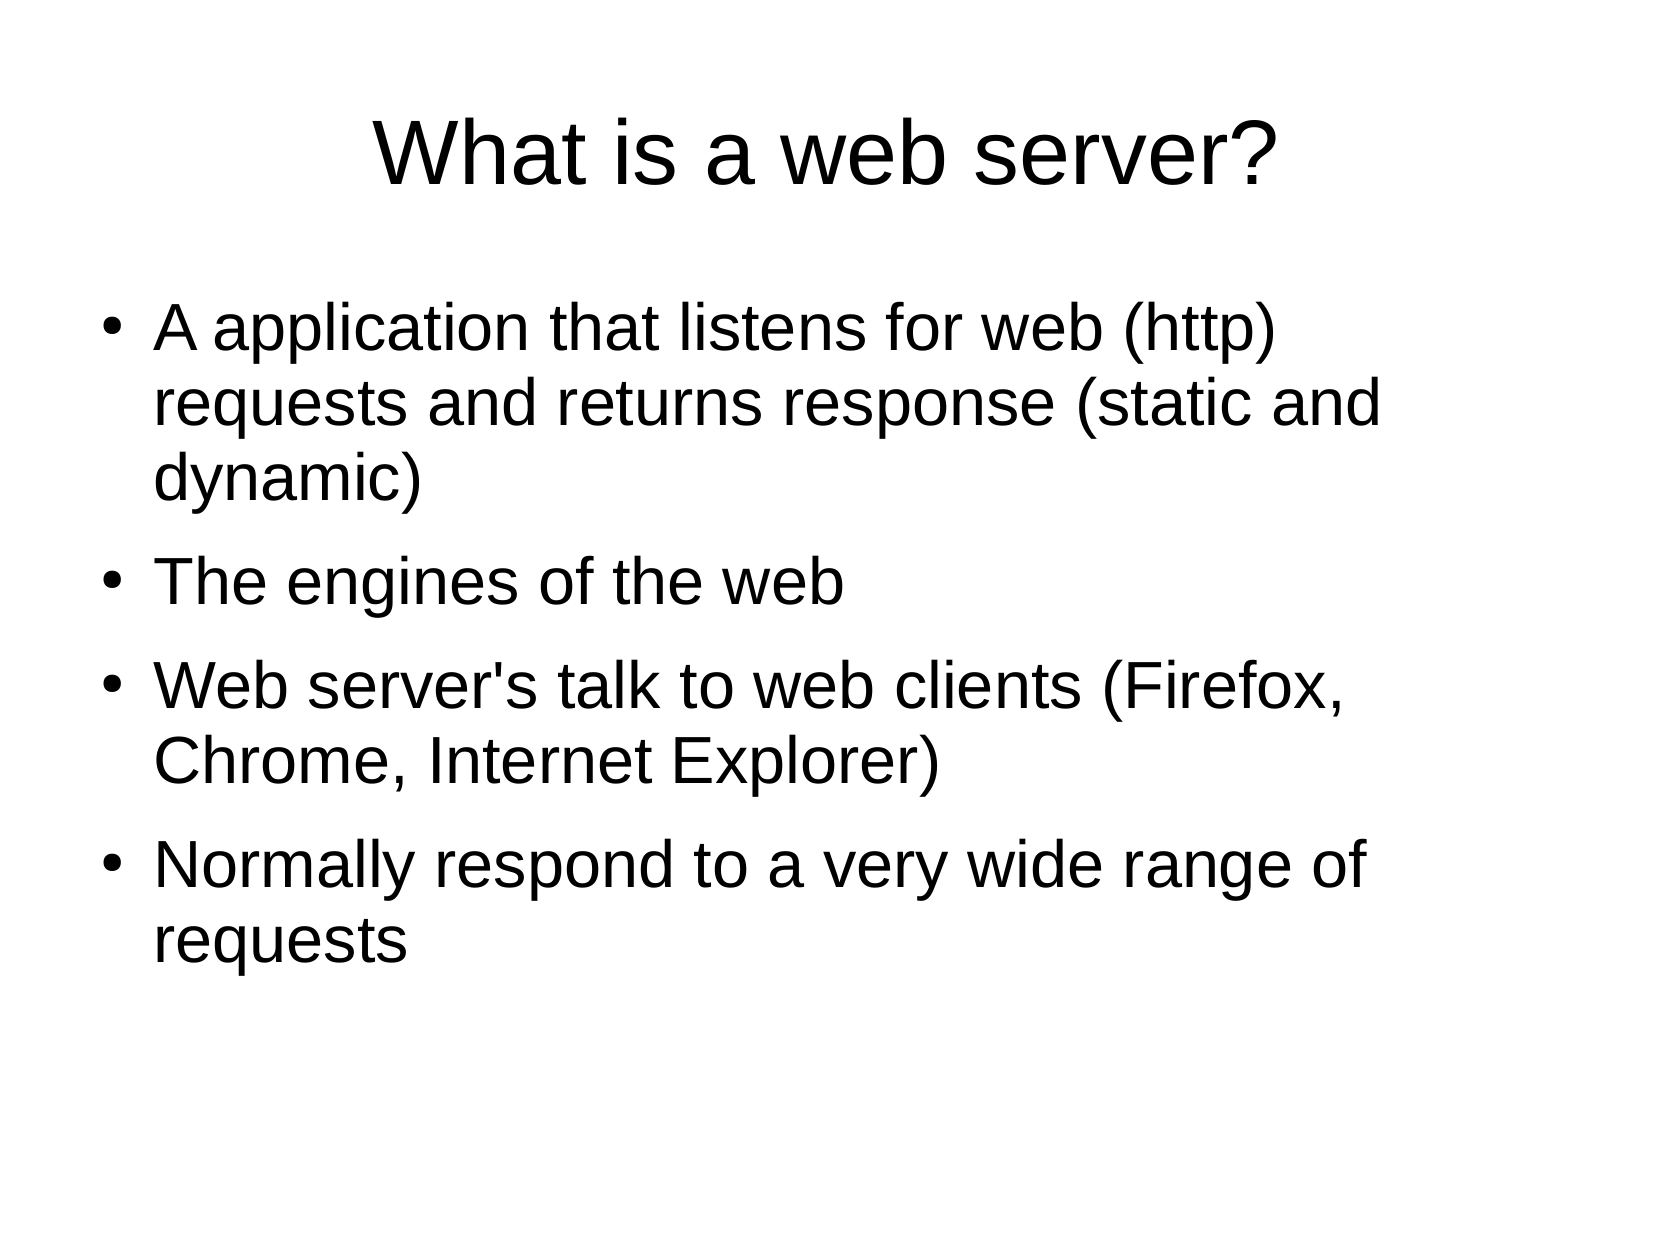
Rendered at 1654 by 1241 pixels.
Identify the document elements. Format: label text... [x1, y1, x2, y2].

title What is a web server? [82, 49, 1571, 257]
list A application that listens for web (http) requests and returns response (static and dynamic) The engines of the web Web server's talk to web clients (Firefox, Chrome, Internet Explorer) Normally respond to a very wide range of requests [82, 290, 1538, 1010]
